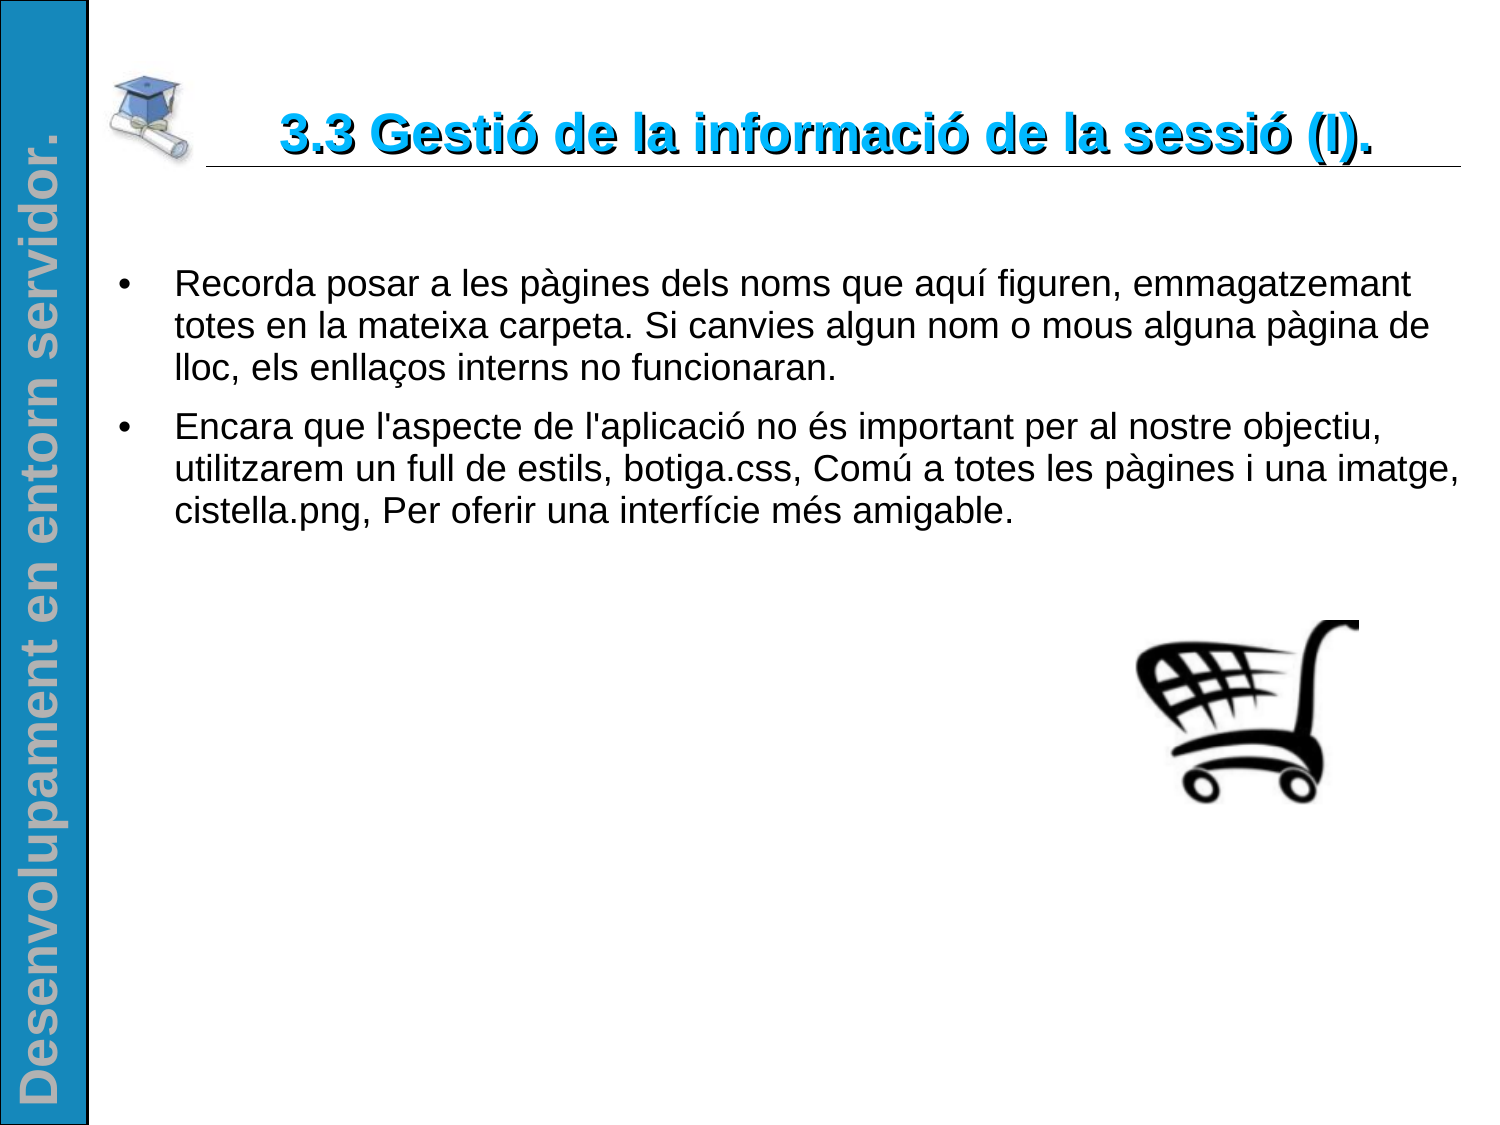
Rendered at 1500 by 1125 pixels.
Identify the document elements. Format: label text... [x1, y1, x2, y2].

list Recorda posar a les pàgines dels noms que aquí figuren, emmagatzemant totes en la mateixa carpeta. Si canvies algun nom o mous alguna pàgina de lloc, els enllaços interns no funcionaran. Encara que l'aspecte de l'aplicació no és important per al nostre objectiu, utilitzarem un full de estils, botiga.css, Comú a totes les pàgines i una imatge, cistella.png, Per oferir una interfície més amigable. [118, 262, 1477, 1006]
picture [1133, 620, 1359, 806]
picture [93, 61, 206, 174]
title 3.3 Gestió de la informació de la sessió (I). [206, 88, 1447, 178]
